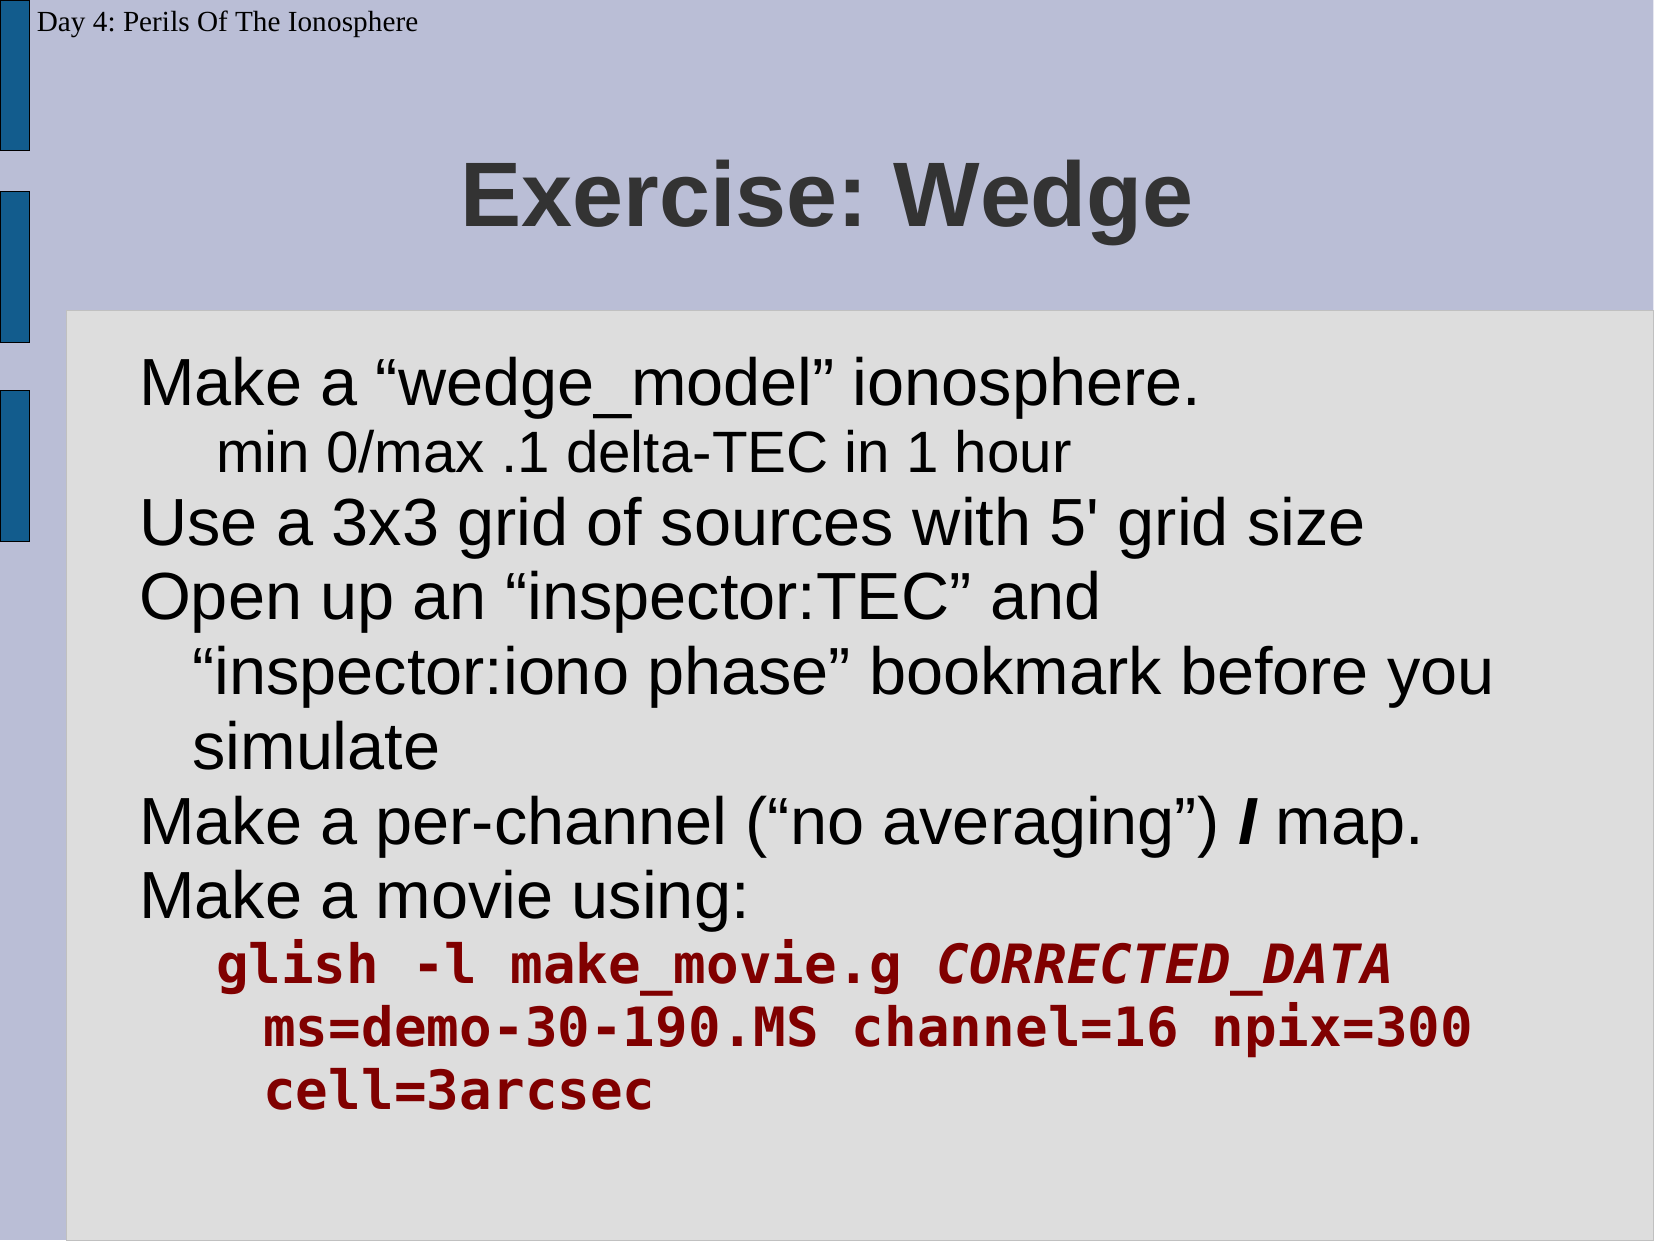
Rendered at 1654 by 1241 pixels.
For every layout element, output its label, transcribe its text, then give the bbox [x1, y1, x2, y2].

list Make a “wedge_model” ionosphere. min 0/max .1 delta-TEC in 1 hour Use a 3x3 grid of sources with 5' grid size Open up an “inspector:TEC” and “inspector:iono phase” bookmark before you simulate Make a per-channel (“no averaging”) I map. Make a movie using: glish -l make_movie.g CORRECTED_DATA ms=demo-30-190.MS channel=16 npix=300 cell=3arcsec [121, 344, 1534, 1147]
title Exercise: Wedge [121, 91, 1534, 299]
